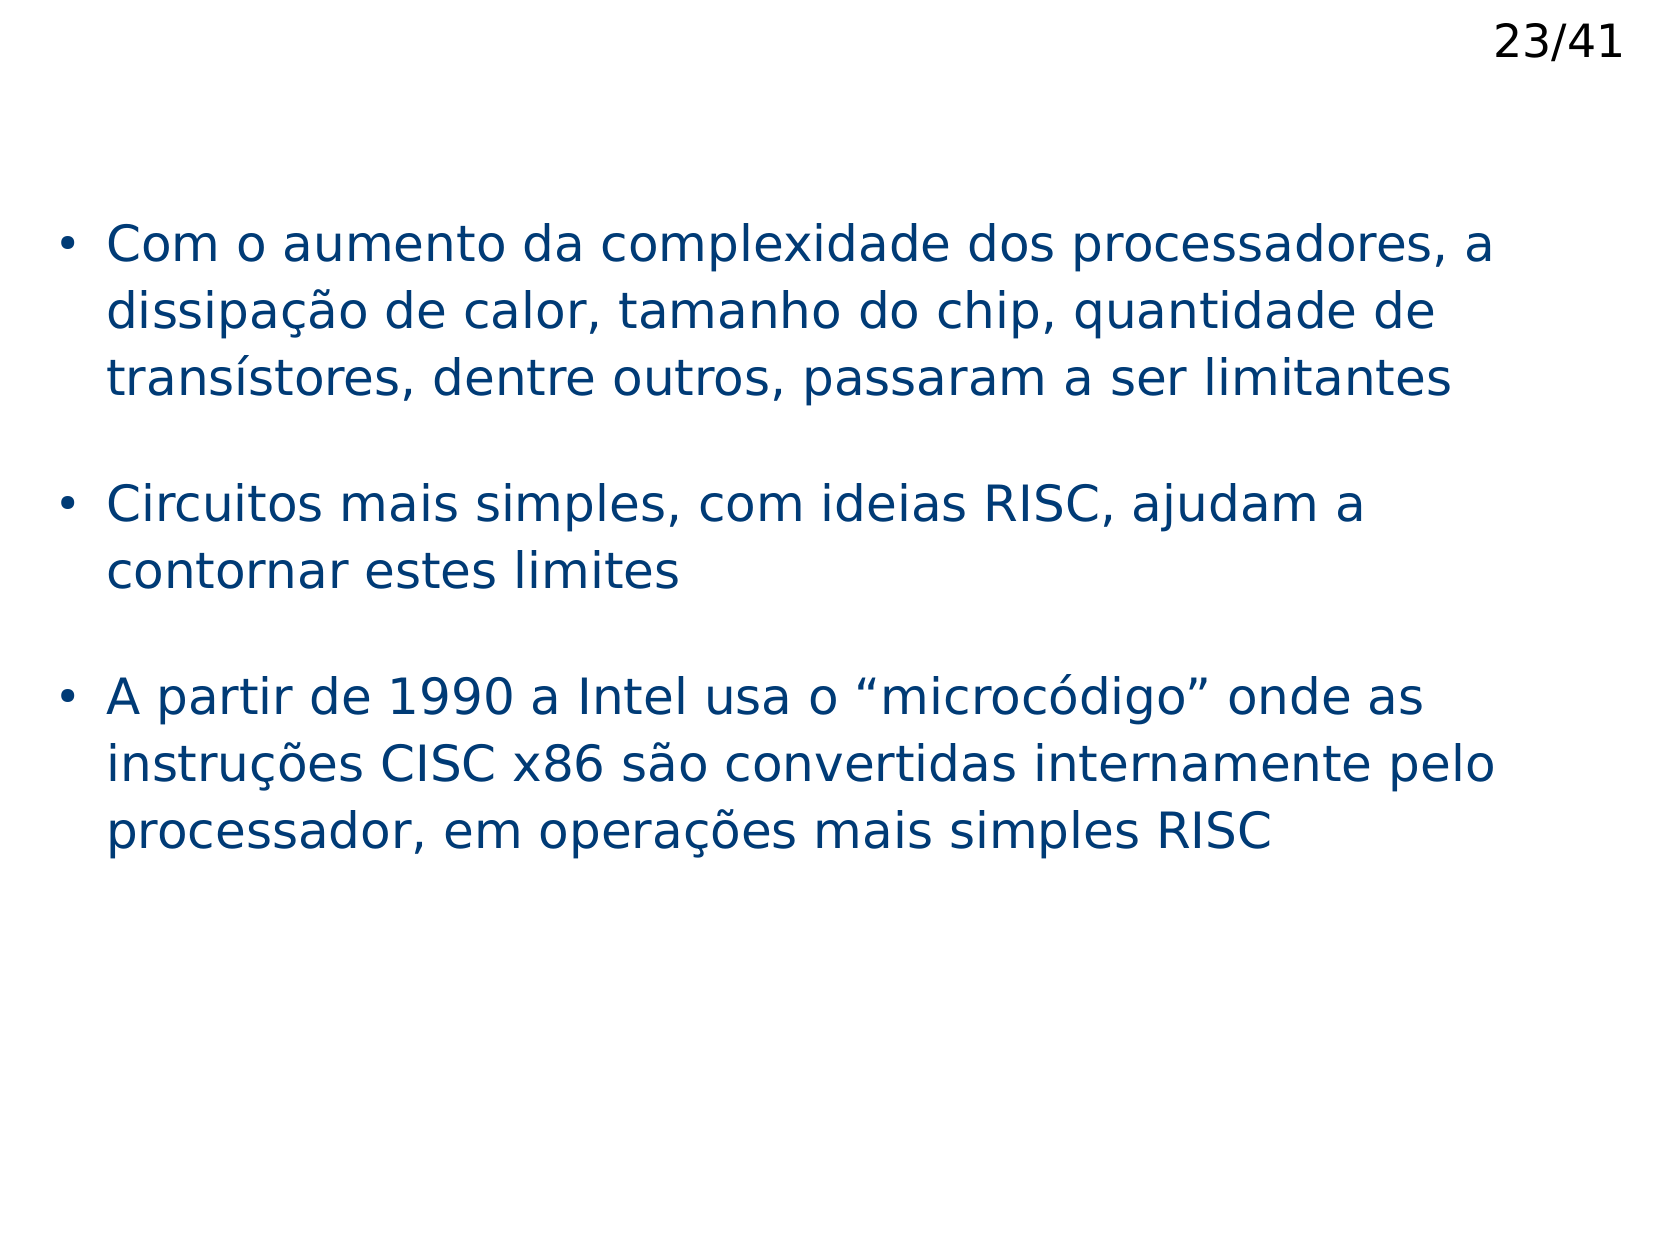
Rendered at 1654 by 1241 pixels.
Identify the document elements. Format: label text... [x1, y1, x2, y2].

list Com o aumento da complexidade dos processadores, a dissipação de calor, tamanho do chip, quantidade de transístores, dentre outros, passaram a ser limitantes Circuitos mais simples, com ideias RISC, ajudam a contornar estes limites A partir de 1990 a Intel usa o “microcódigo” onde as instruções CISC x86 são convertidas internamente pelo processador, em operações mais simples RISC [59, 206, 1625, 1211]
